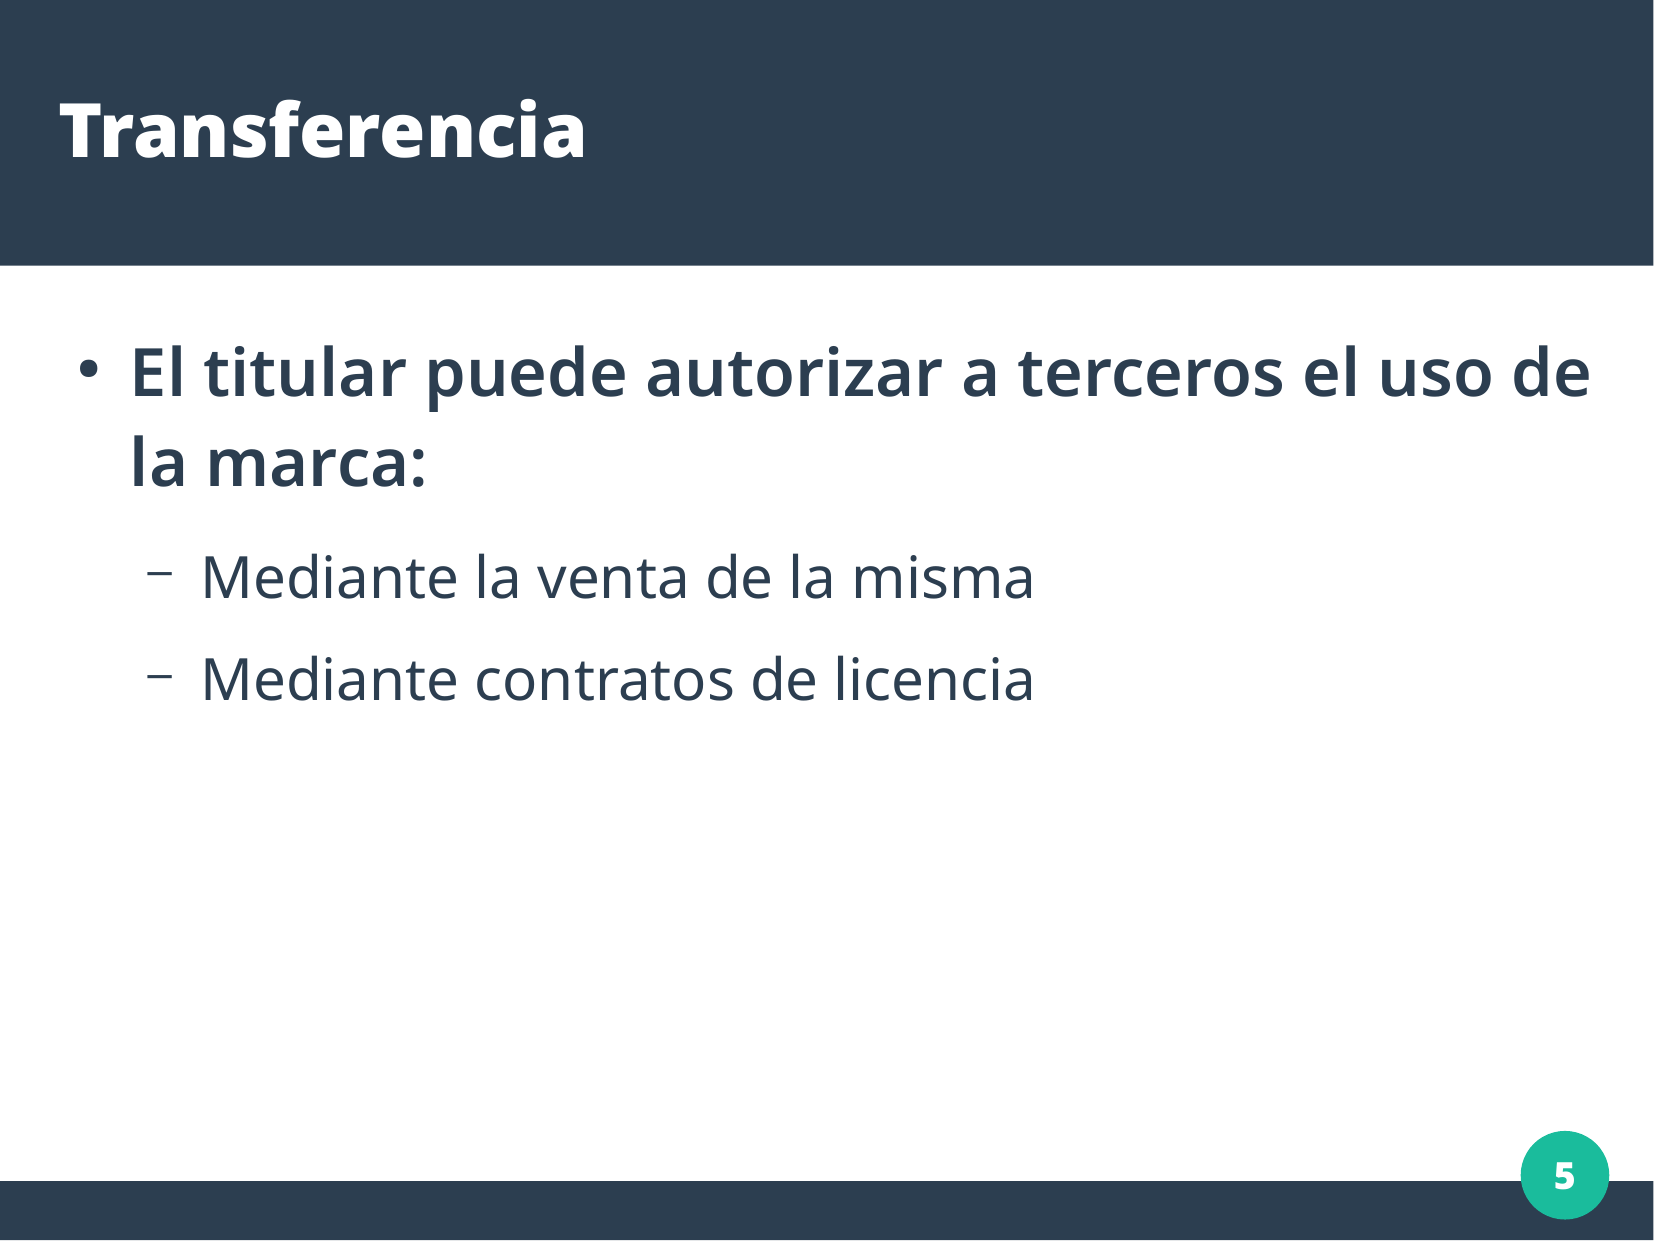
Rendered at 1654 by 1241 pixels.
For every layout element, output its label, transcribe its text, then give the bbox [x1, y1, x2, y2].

title Transferencia [59, 49, 1595, 207]
list El titular puede autorizar a terceros el uso de la marca: Mediante la venta de la misma Mediante contratos de licencia [59, 324, 1595, 1152]
